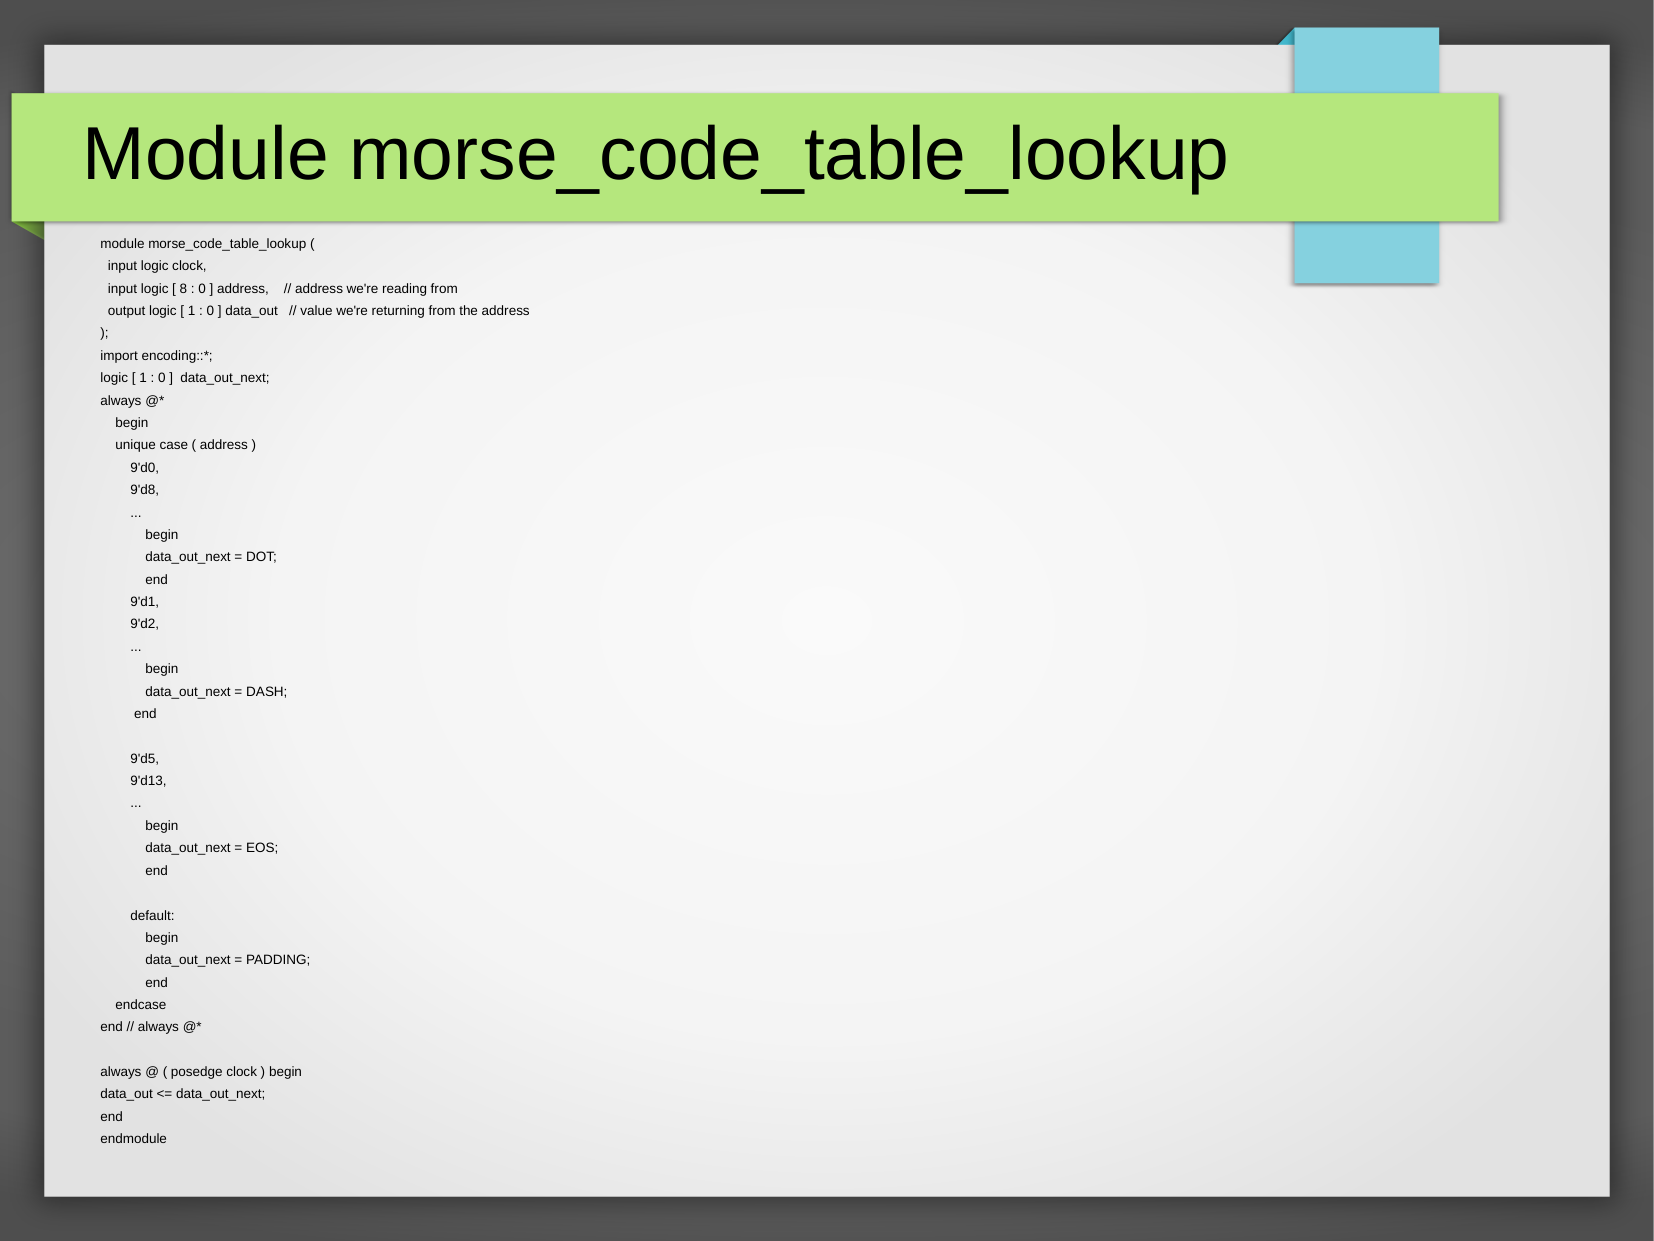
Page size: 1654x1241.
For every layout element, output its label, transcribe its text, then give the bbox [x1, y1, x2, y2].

title Module morse_code_table_lookup [82, 94, 1264, 213]
picture [0, 0, 1654, 1241]
list module morse_code_table_lookup ( input logic clock, input logic [ 8 : 0 ] address, // address we're reading from output logic [ 1 : 0 ] data_out // value we're returning from the address ); import encoding::*; logic [ 1 : 0 ] data_out_next; always @* begin unique case ( address ) 9'd0, 9'd8, ... begin data_out_next = DOT; end 9'd1, 9'd2, ... begin data_out_next = DASH; end 9'd5, 9'd13, ... begin data_out_next = EOS; end default: begin data_out_next = PADDING; end endcase end // always @* always @ ( posedge clock ) begin data_out <= data_out_next; end endmodule [82, 236, 1571, 1182]
